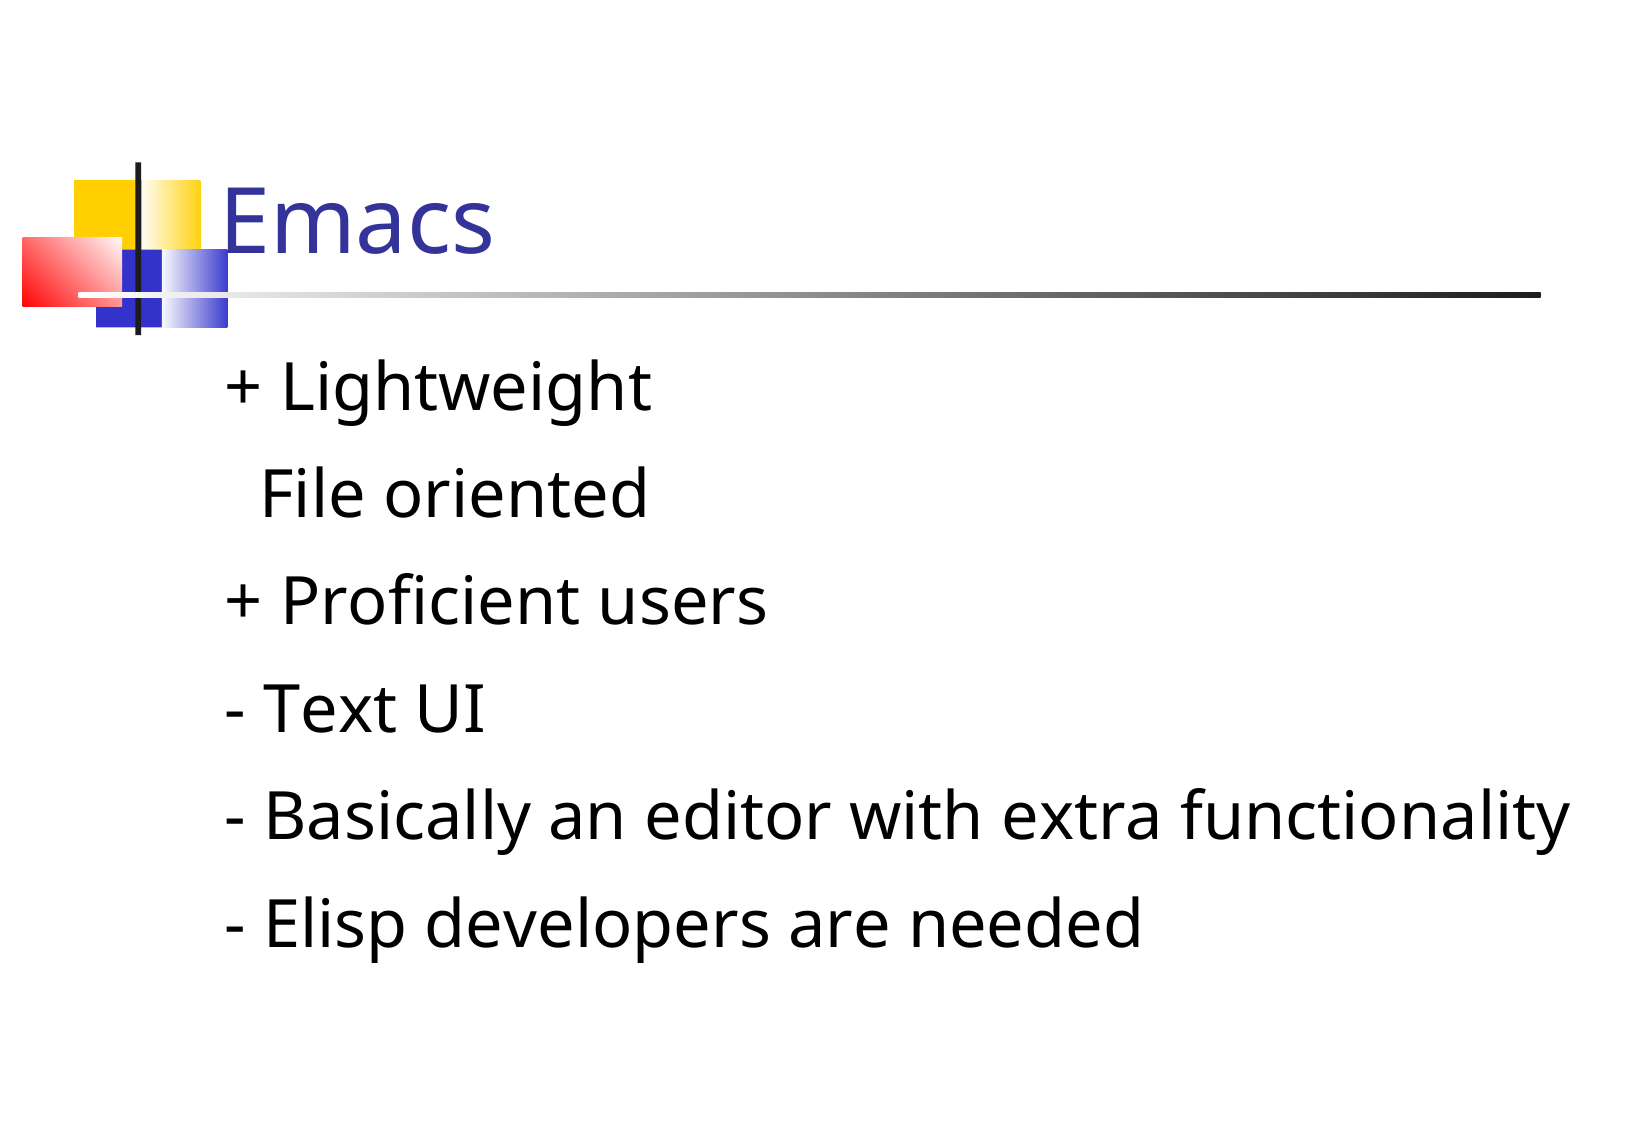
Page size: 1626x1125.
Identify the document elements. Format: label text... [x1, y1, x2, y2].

title Emacs [204, 163, 1590, 289]
list + Lightweight File oriented + Proficient users - Text UI - Basically an editor with extra functionality - Elisp developers are needed [210, 330, 1592, 910]
